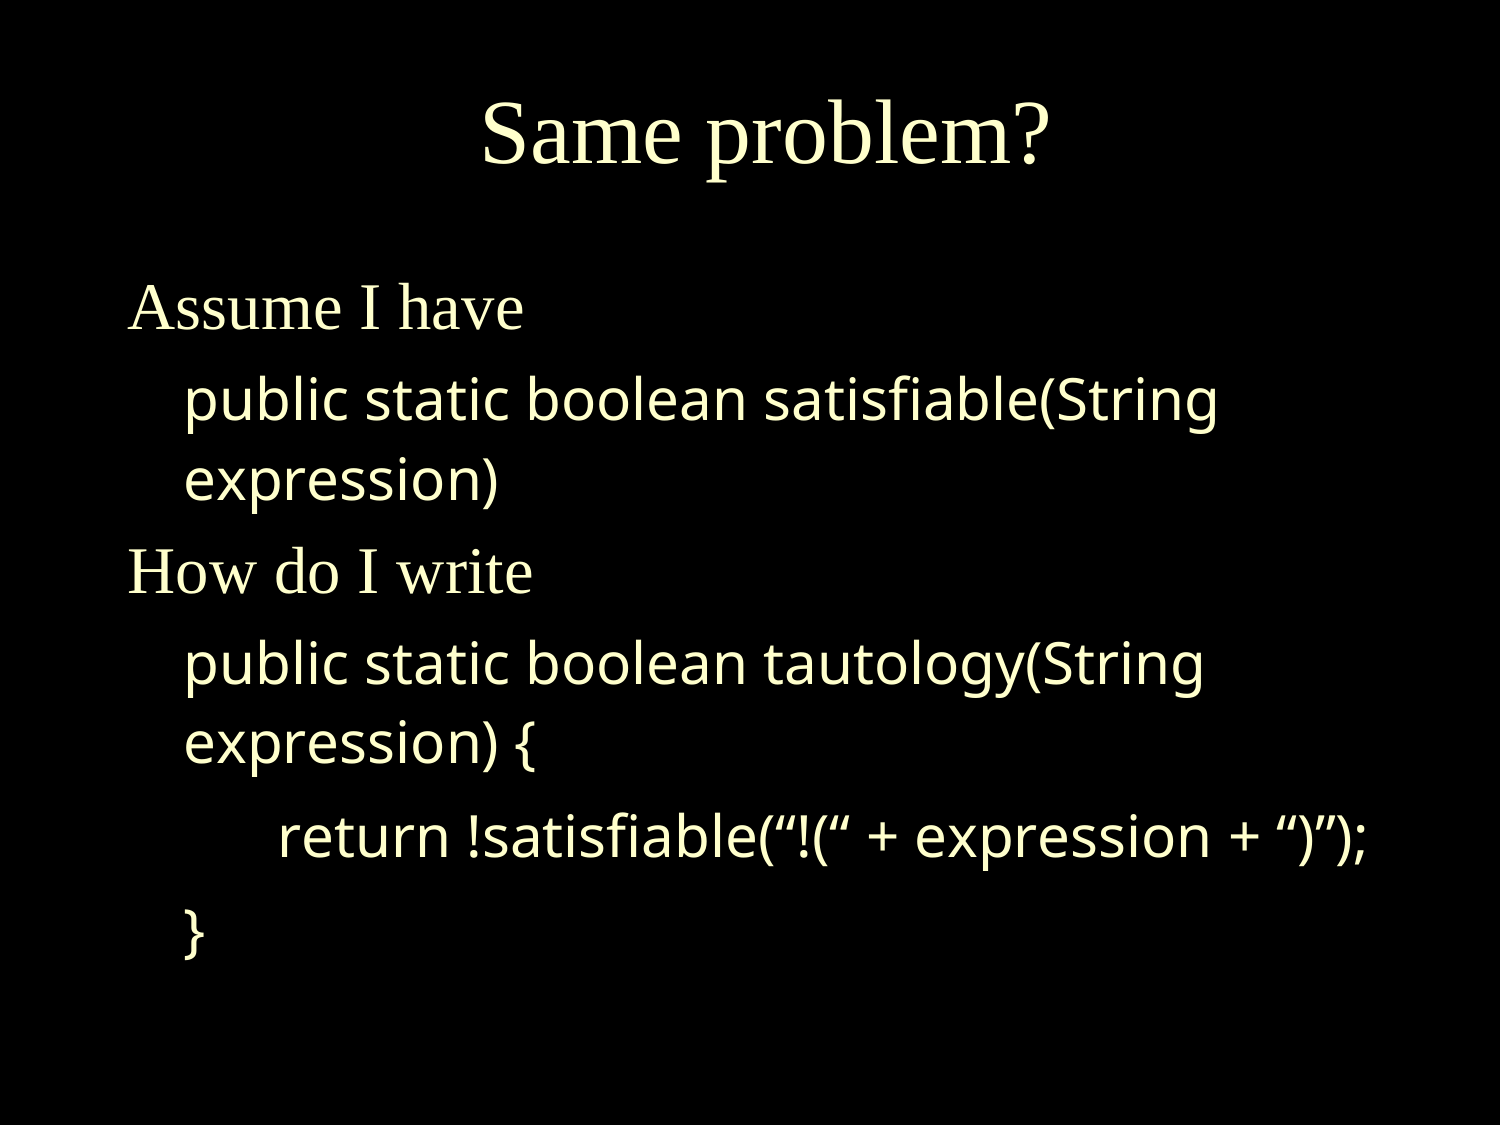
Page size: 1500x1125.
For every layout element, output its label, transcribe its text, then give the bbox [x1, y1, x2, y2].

title Same problem? [37, 37, 1496, 228]
list Assume I have public static boolean satisfiable(String expression) How do I write public static boolean tautology(String expression) { return !satisfiable(“!(“ + expression + “)”); } [112, 262, 1482, 1125]
